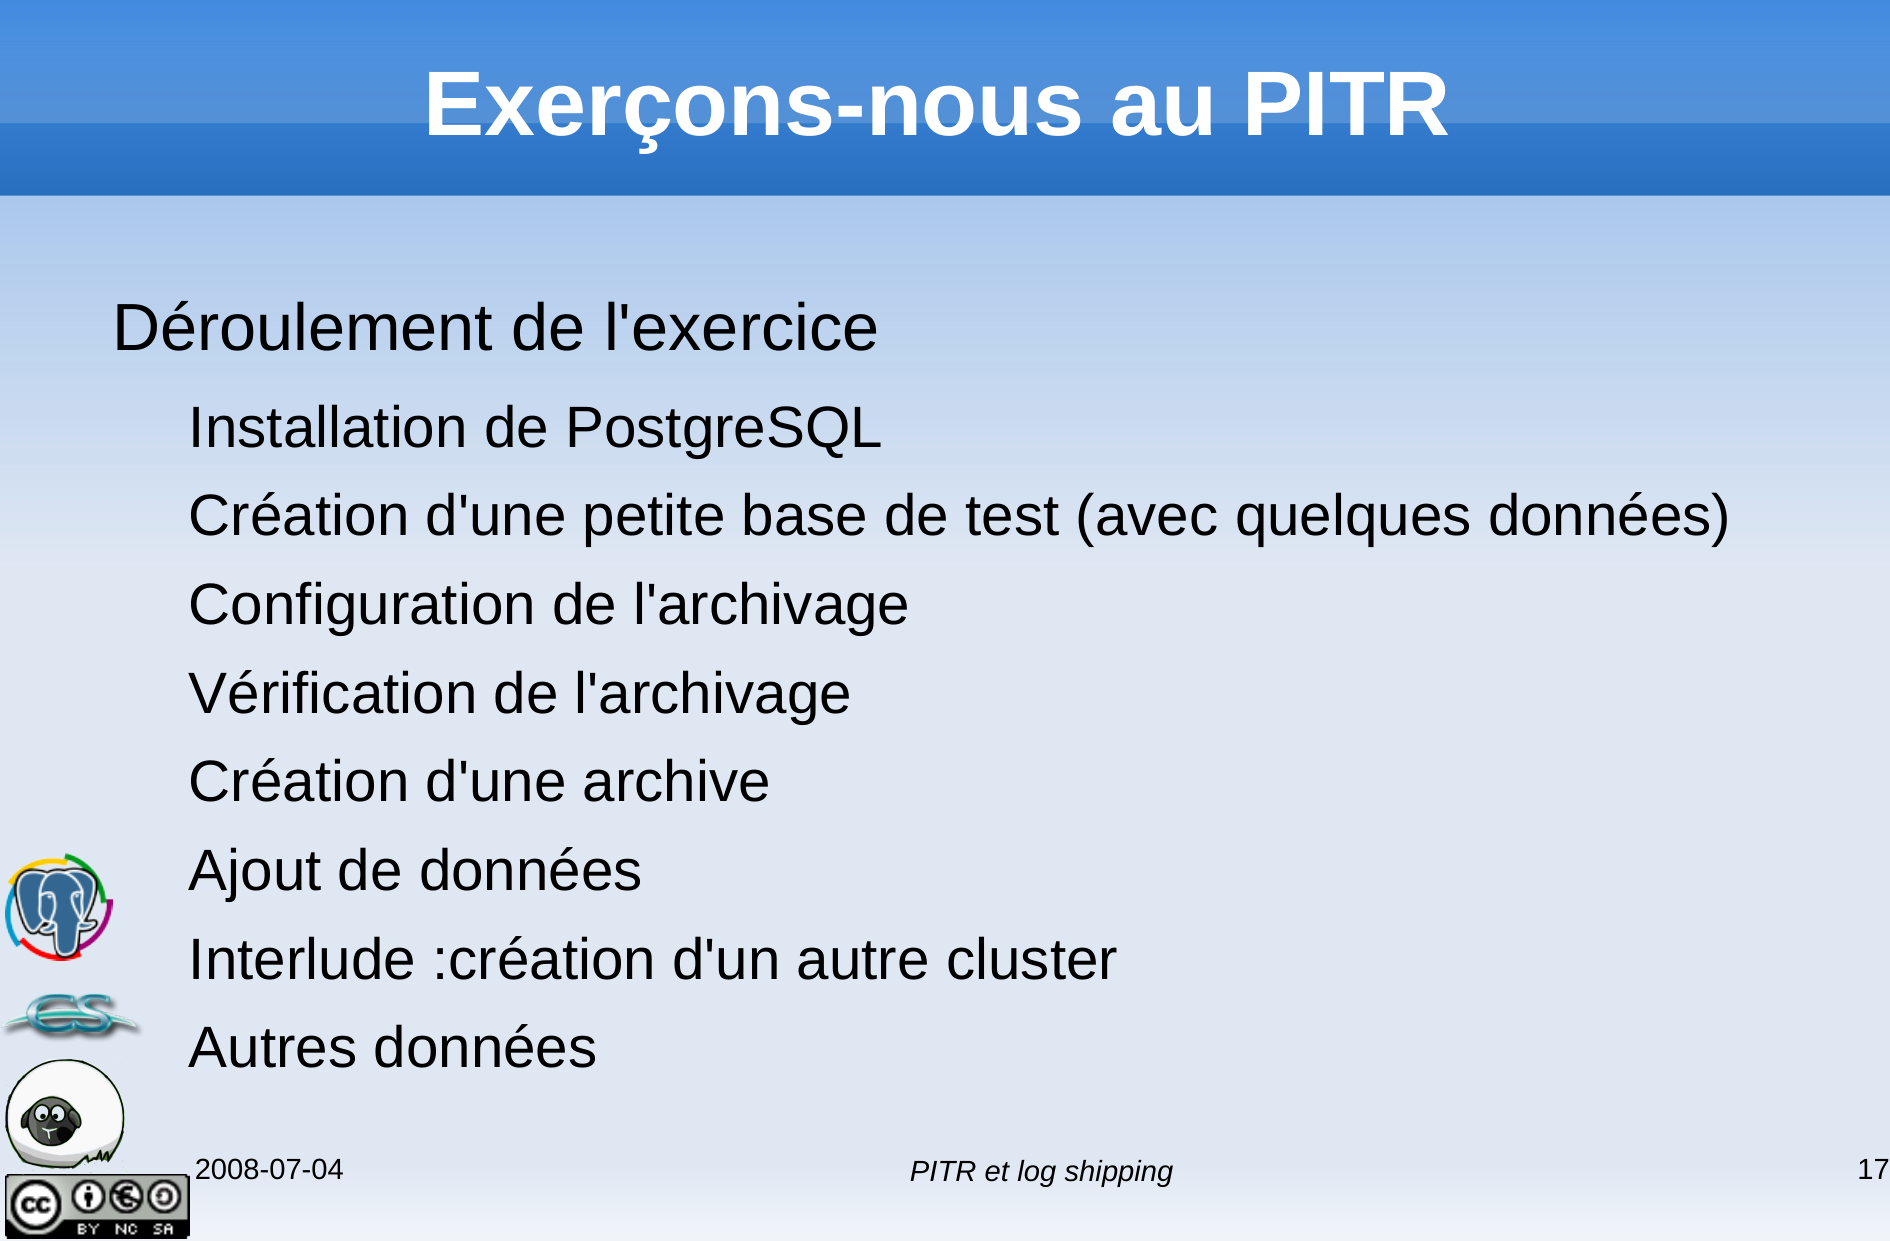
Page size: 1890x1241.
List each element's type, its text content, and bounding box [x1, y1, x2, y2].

picture [0, 0, 1890, 1241]
title Exerçons-nous au PITR [87, 0, 1789, 208]
list Déroulement de l'exercice Installation de PostgreSQL Création d'une petite base de test (avec quelques données) Configuration de l'archivage Vérification de l'archivage Création d'une archive Ajout de données Interlude :création d'un autre cluster Autres données [94, 290, 1796, 1149]
